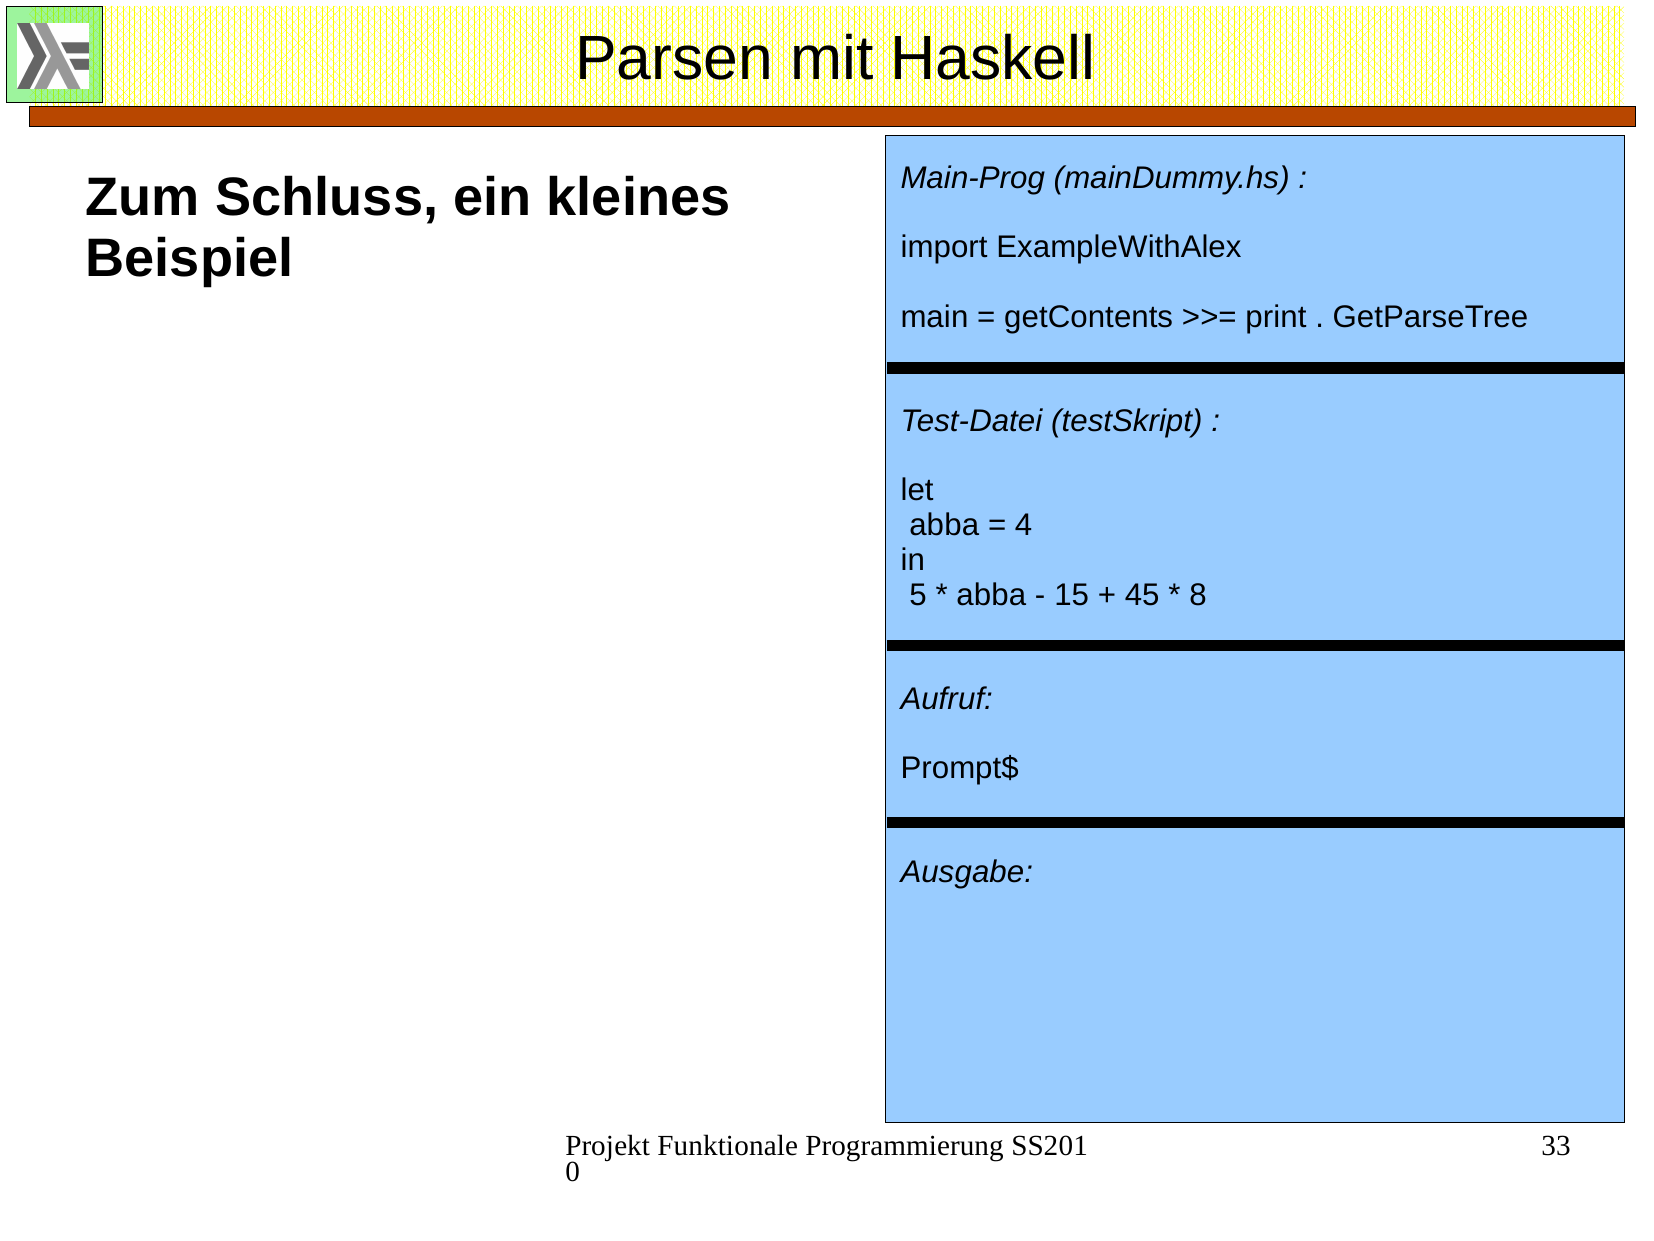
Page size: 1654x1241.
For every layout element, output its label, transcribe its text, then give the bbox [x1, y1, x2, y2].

picture [17, 23, 89, 89]
title Parsen mit Haskell [206, 15, 1465, 101]
text_box [6, 5, 1636, 127]
text_box Zum Schluss, ein kleines Beispiel [70, 159, 839, 1052]
text_box Main-Prog (mainDummy.hs) : import ExampleWithAlex main = getContents >>= print . GetParseTree Test-Datei (testSkript) : let abba = 4 in 5 * abba - 15 + 45 * 8 Aufruf: Prompt$ Ausgabe: [885, 135, 1625, 1123]
